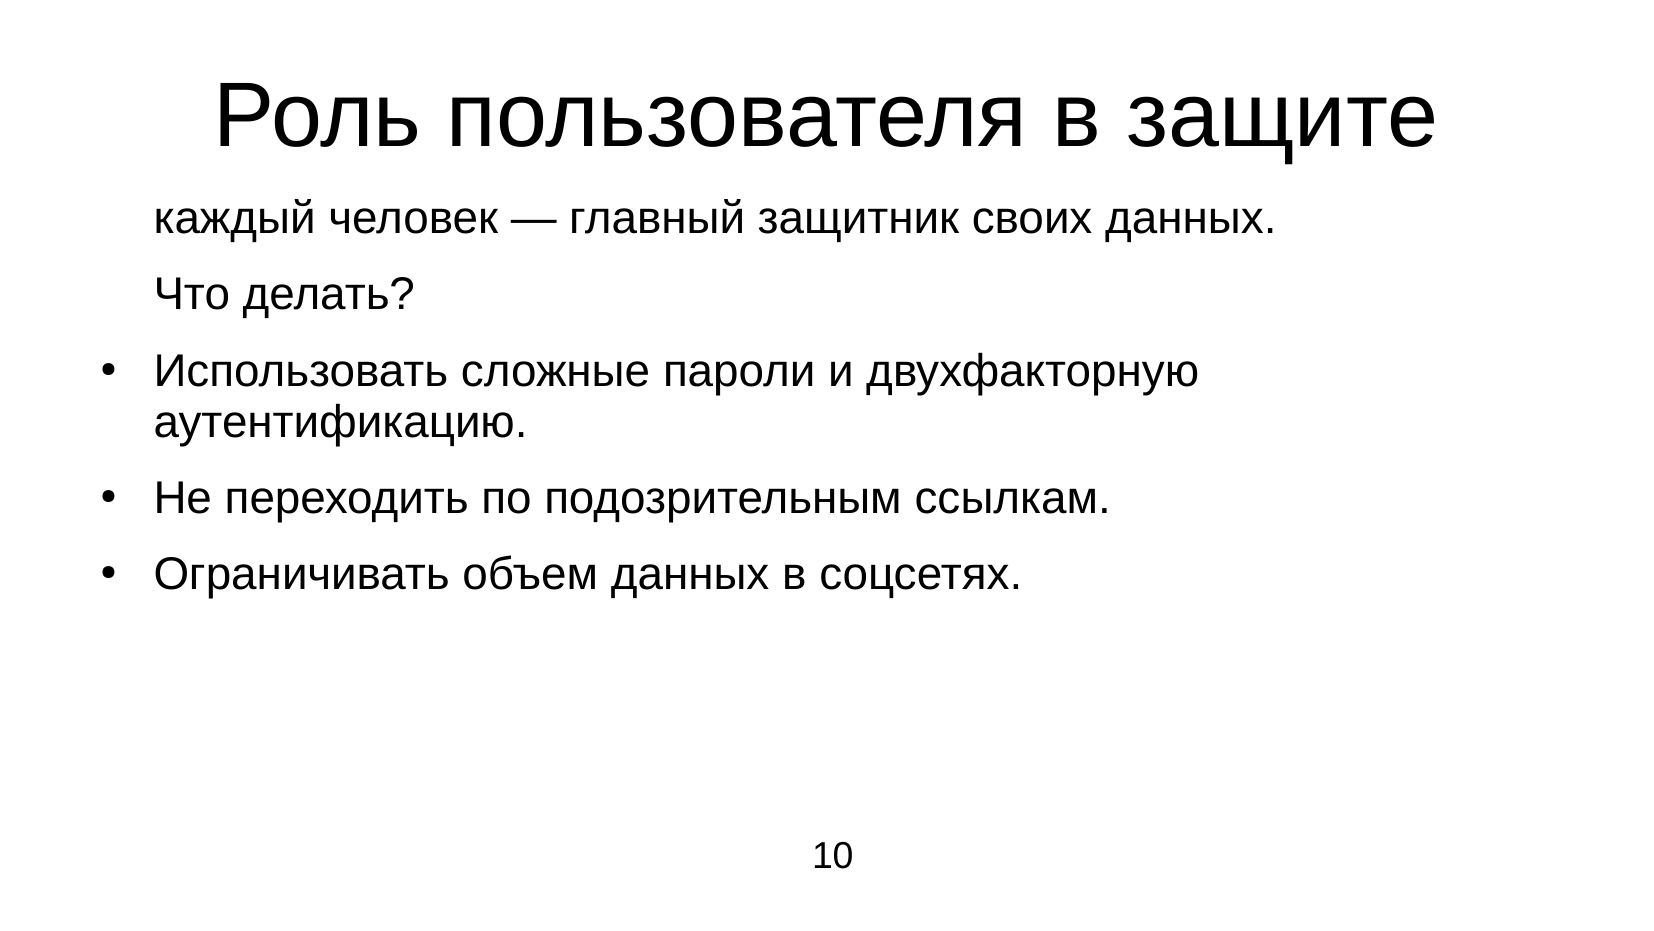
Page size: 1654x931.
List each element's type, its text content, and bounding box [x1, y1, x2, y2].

title Роль пользователя в защите [82, 37, 1571, 192]
list каждый человек — главный защитник своих данных. Что делать? Использовать сложные пароли и двухфакторную аутентификацию. Не переходить по подозрительным ссылкам. Ограничивать объем данных в соцсетях. [82, 192, 1571, 739]
text_box 10 [797, 826, 869, 884]
